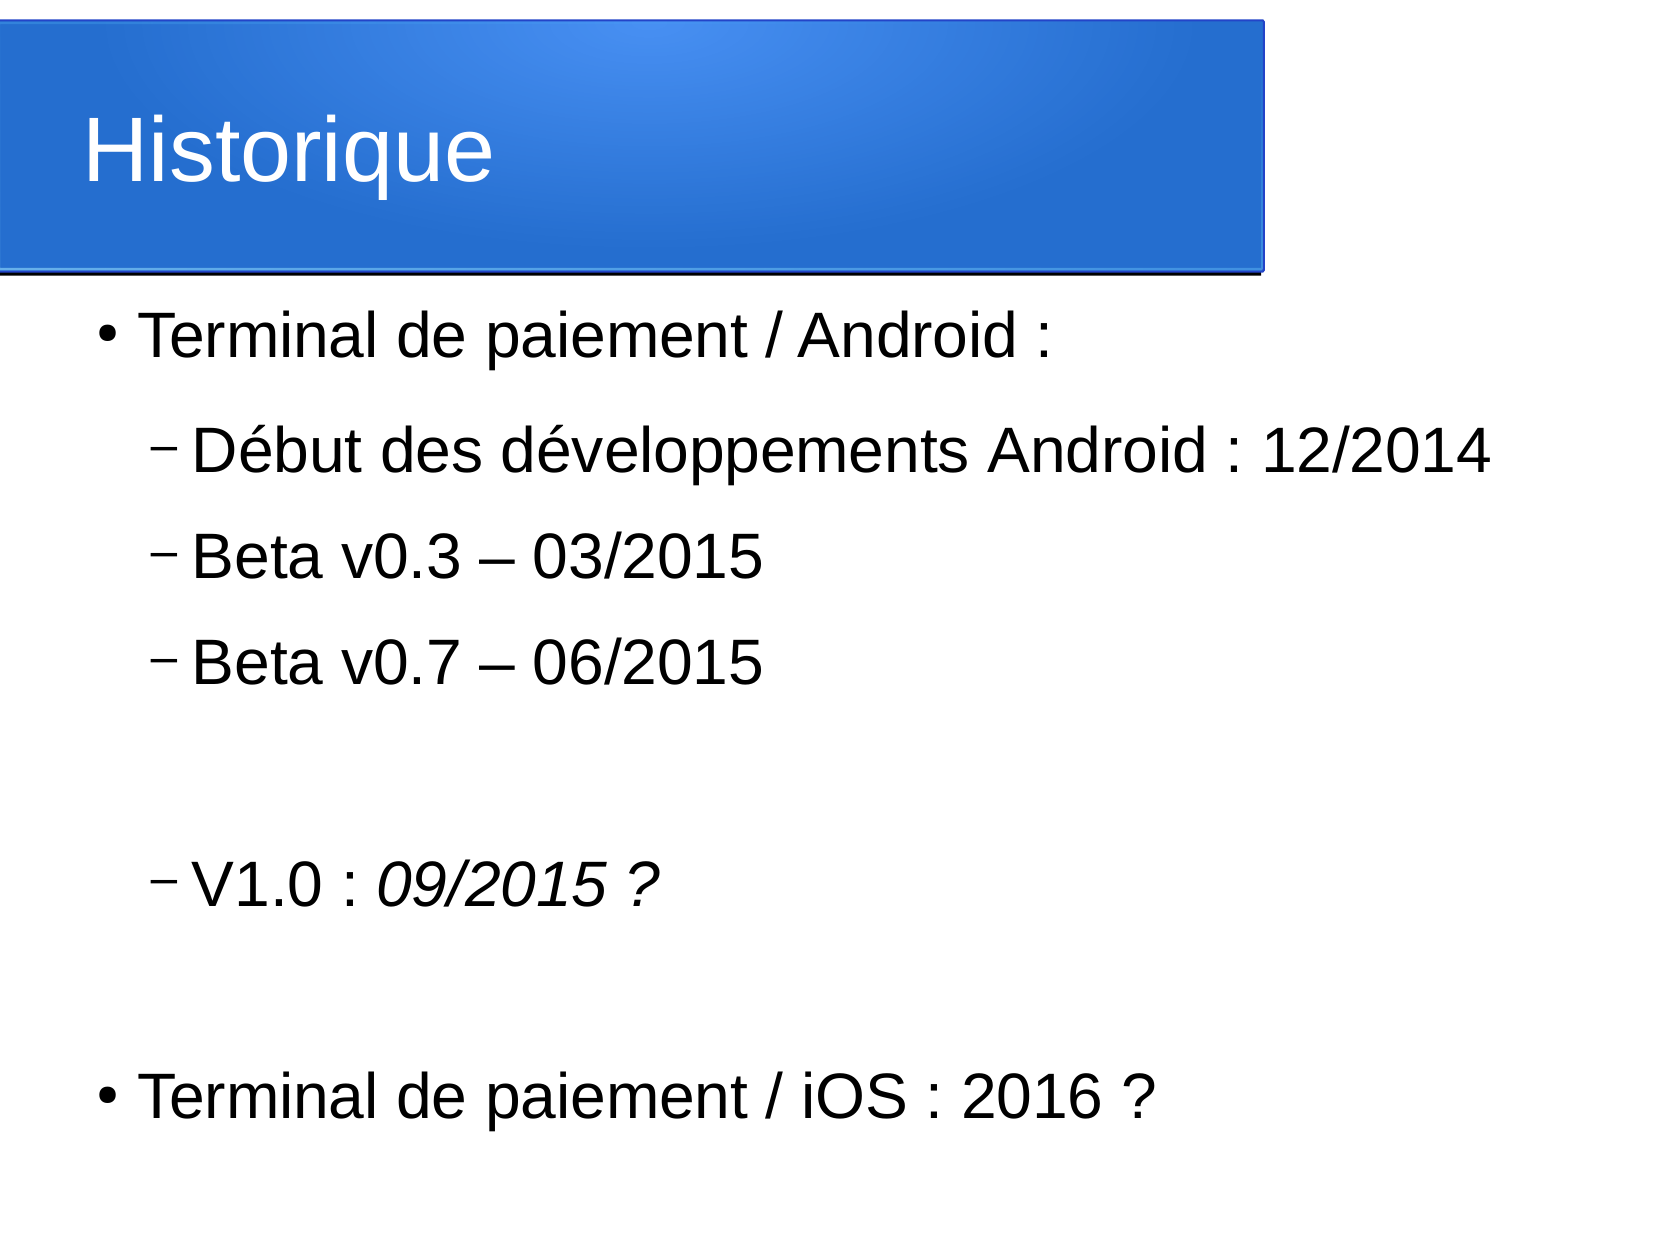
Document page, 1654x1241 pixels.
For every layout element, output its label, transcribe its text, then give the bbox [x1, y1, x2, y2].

list Terminal de paiement / Android : Début des développements Android : 12/2014 Beta v0.3 – 03/2015 Beta v0.7 – 06/2015 V1.0 : 09/2015 ? Terminal de paiement / iOS : 2016 ? [82, 299, 1571, 1138]
title Historique [82, 47, 1235, 252]
